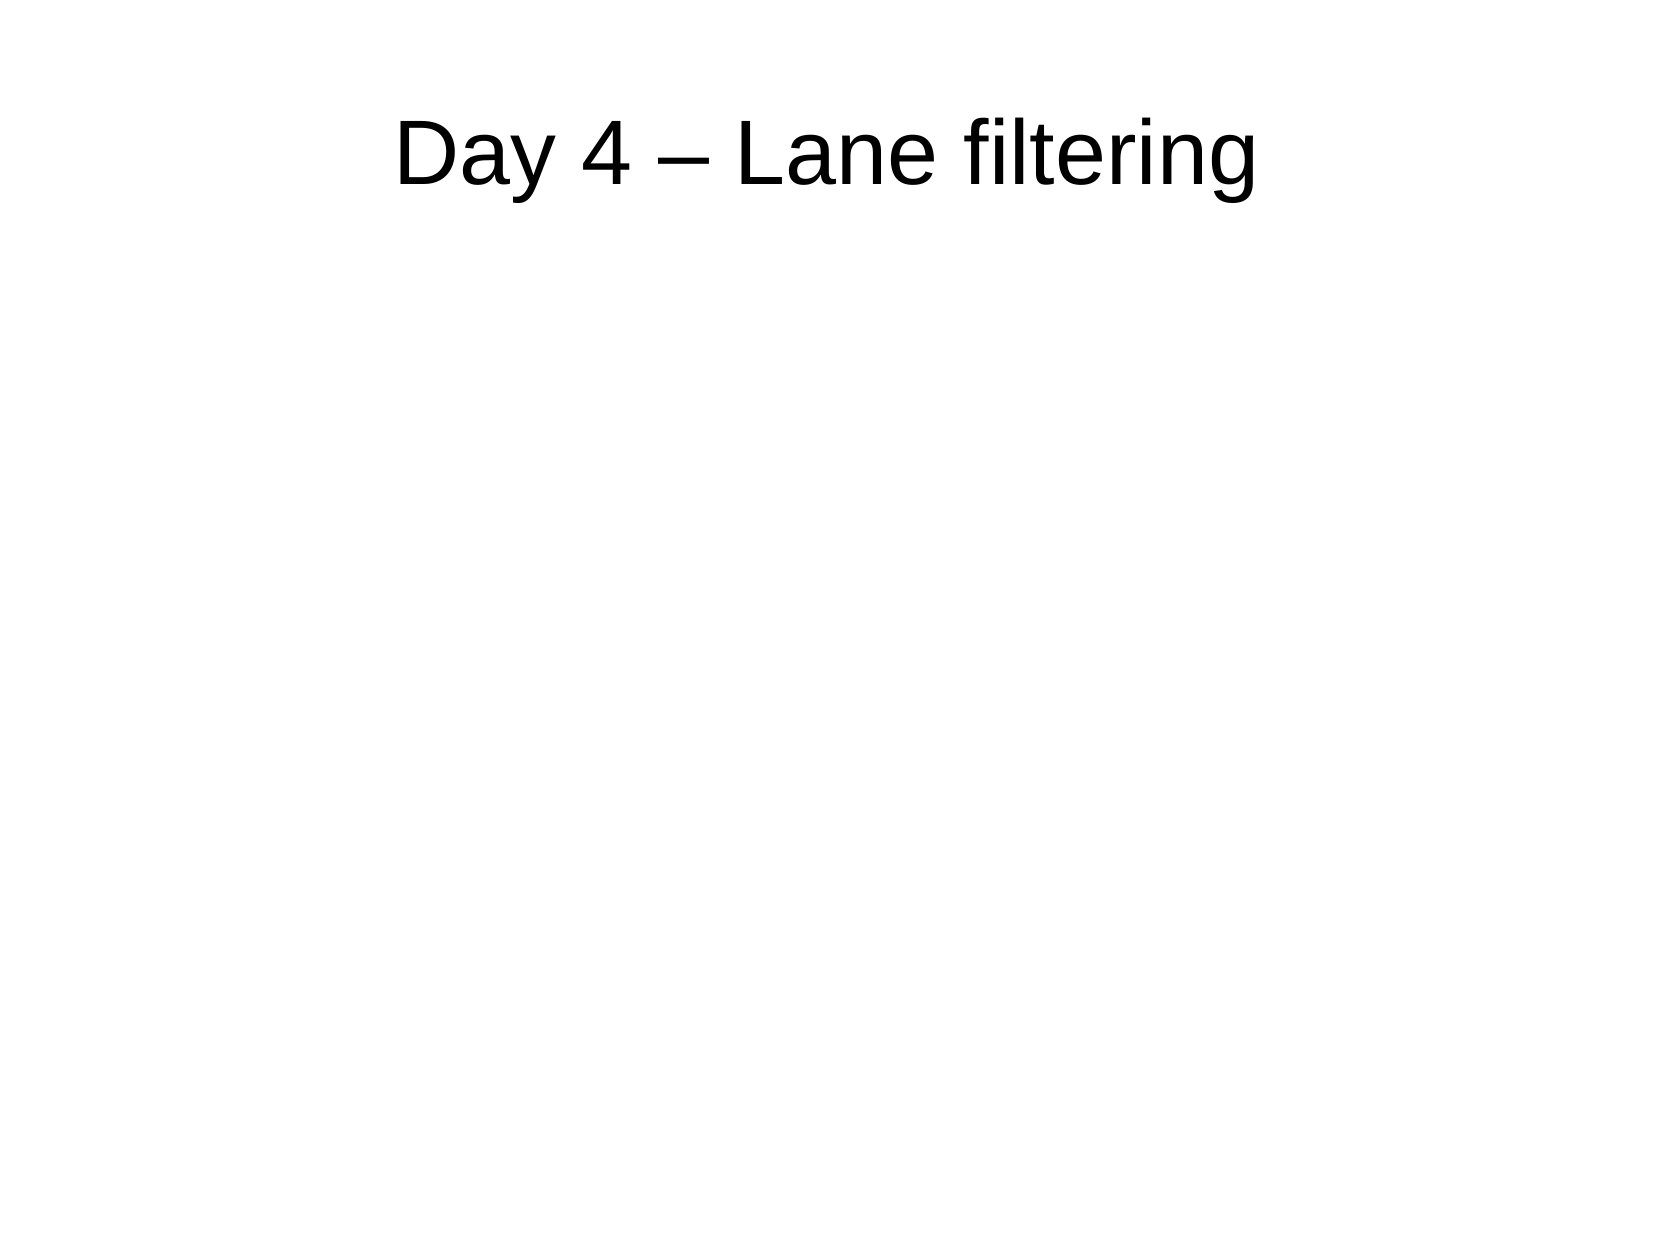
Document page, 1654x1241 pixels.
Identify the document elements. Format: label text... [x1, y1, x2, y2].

title Day 4 – Lane filtering [82, 49, 1571, 257]
